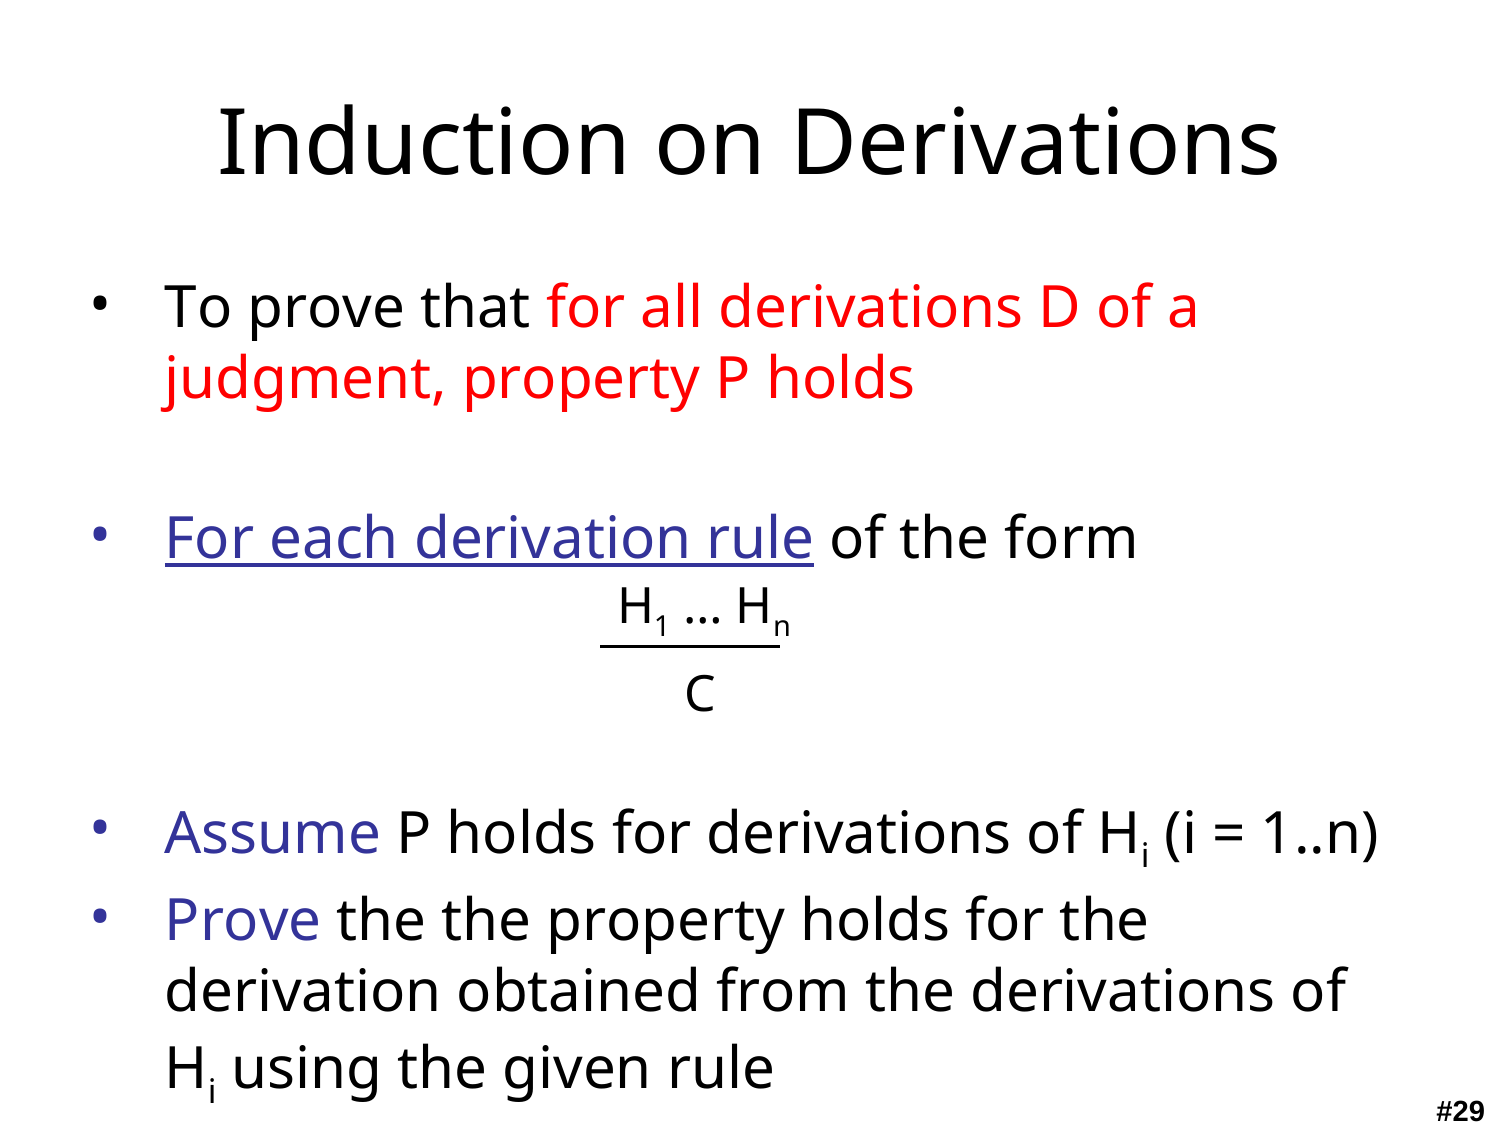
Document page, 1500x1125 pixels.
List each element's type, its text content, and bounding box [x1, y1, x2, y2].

text_box H1 … Hn [602, 562, 806, 653]
list To prove that for all derivations D of a judgment, property P holds For each derivation rule of the form Assume P holds for derivations of Hi (i = 1..n) Prove the the property holds for the derivation obtained from the derivations of Hi using the given rule [75, 262, 1426, 1076]
title Induction on Derivations [75, 45, 1426, 233]
text_box C [656, 653, 744, 734]
